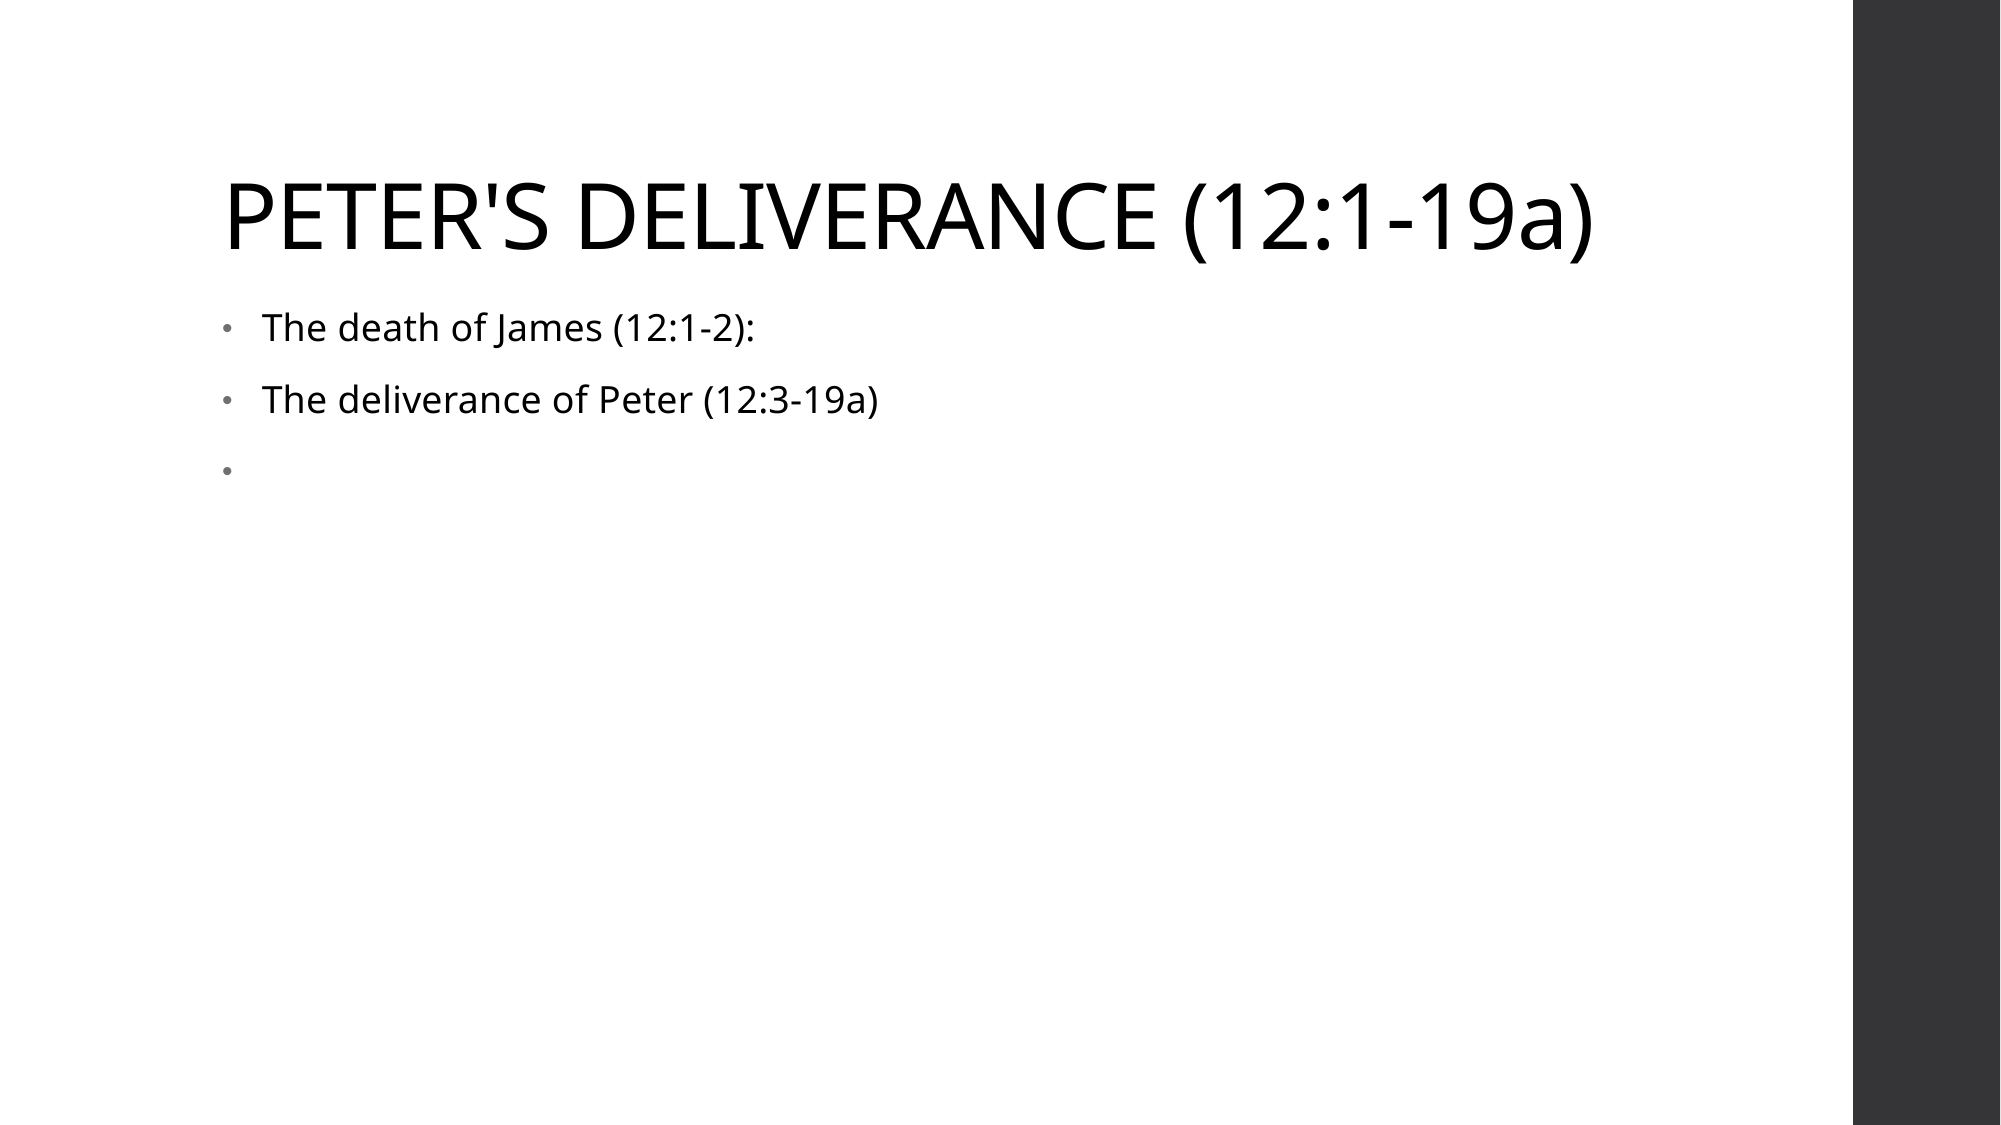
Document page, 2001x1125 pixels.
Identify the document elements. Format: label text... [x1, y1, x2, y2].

list The death of James (12:1-2): The deliverance of Peter (12:3-19a) [206, 299, 1617, 1014]
title PETER'S DELIVERANCE (12:1-19a) [206, 60, 1797, 278]
